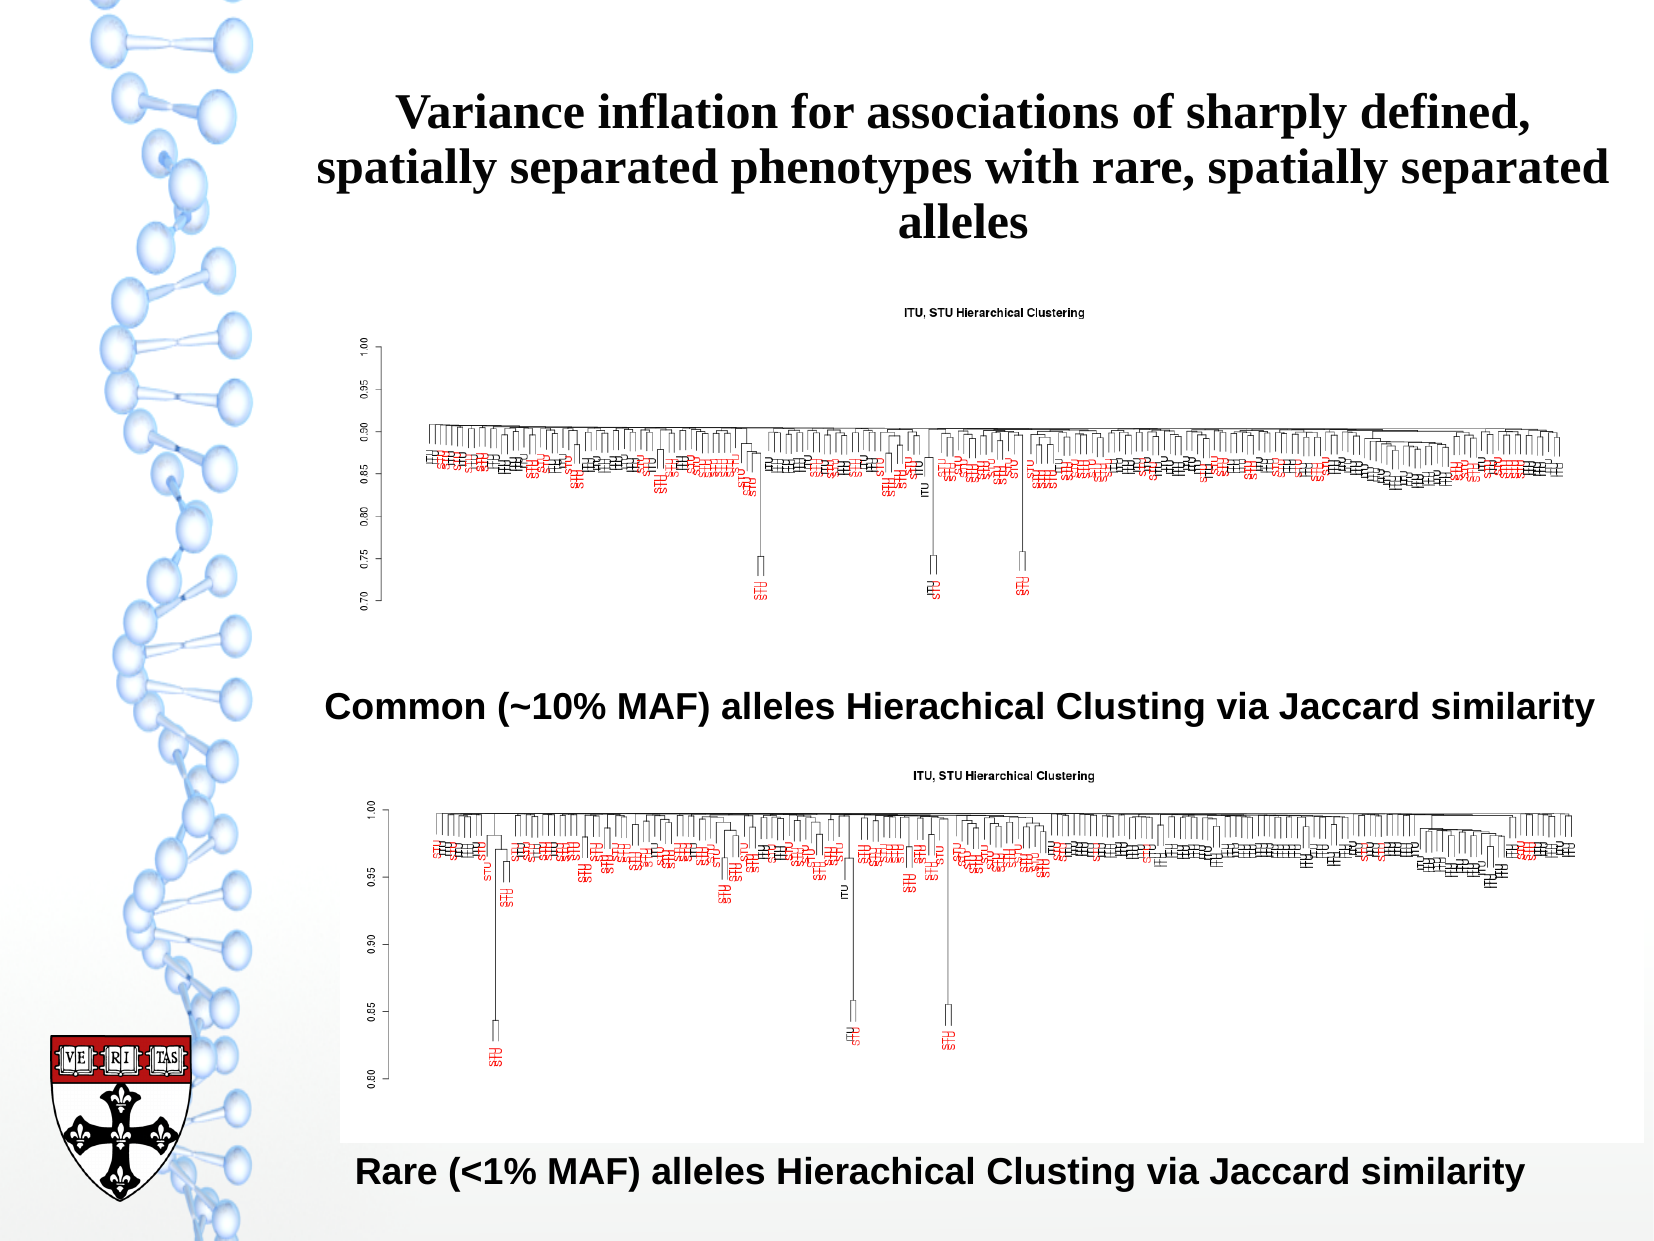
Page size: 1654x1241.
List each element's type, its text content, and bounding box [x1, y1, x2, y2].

picture [0, 0, 1654, 1241]
text_box Common (~10% MAF) alleles Hierachical Clusting via Jaccard similarity [309, 678, 1612, 736]
title Variance inflation for associations of sharply defined, spatially separated phenotypes with rare, spatially separated alleles [300, 82, 1626, 251]
text_box Rare (<1% MAF) alleles Hierachical Clusting via Jaccard similarity [340, 1142, 1542, 1200]
